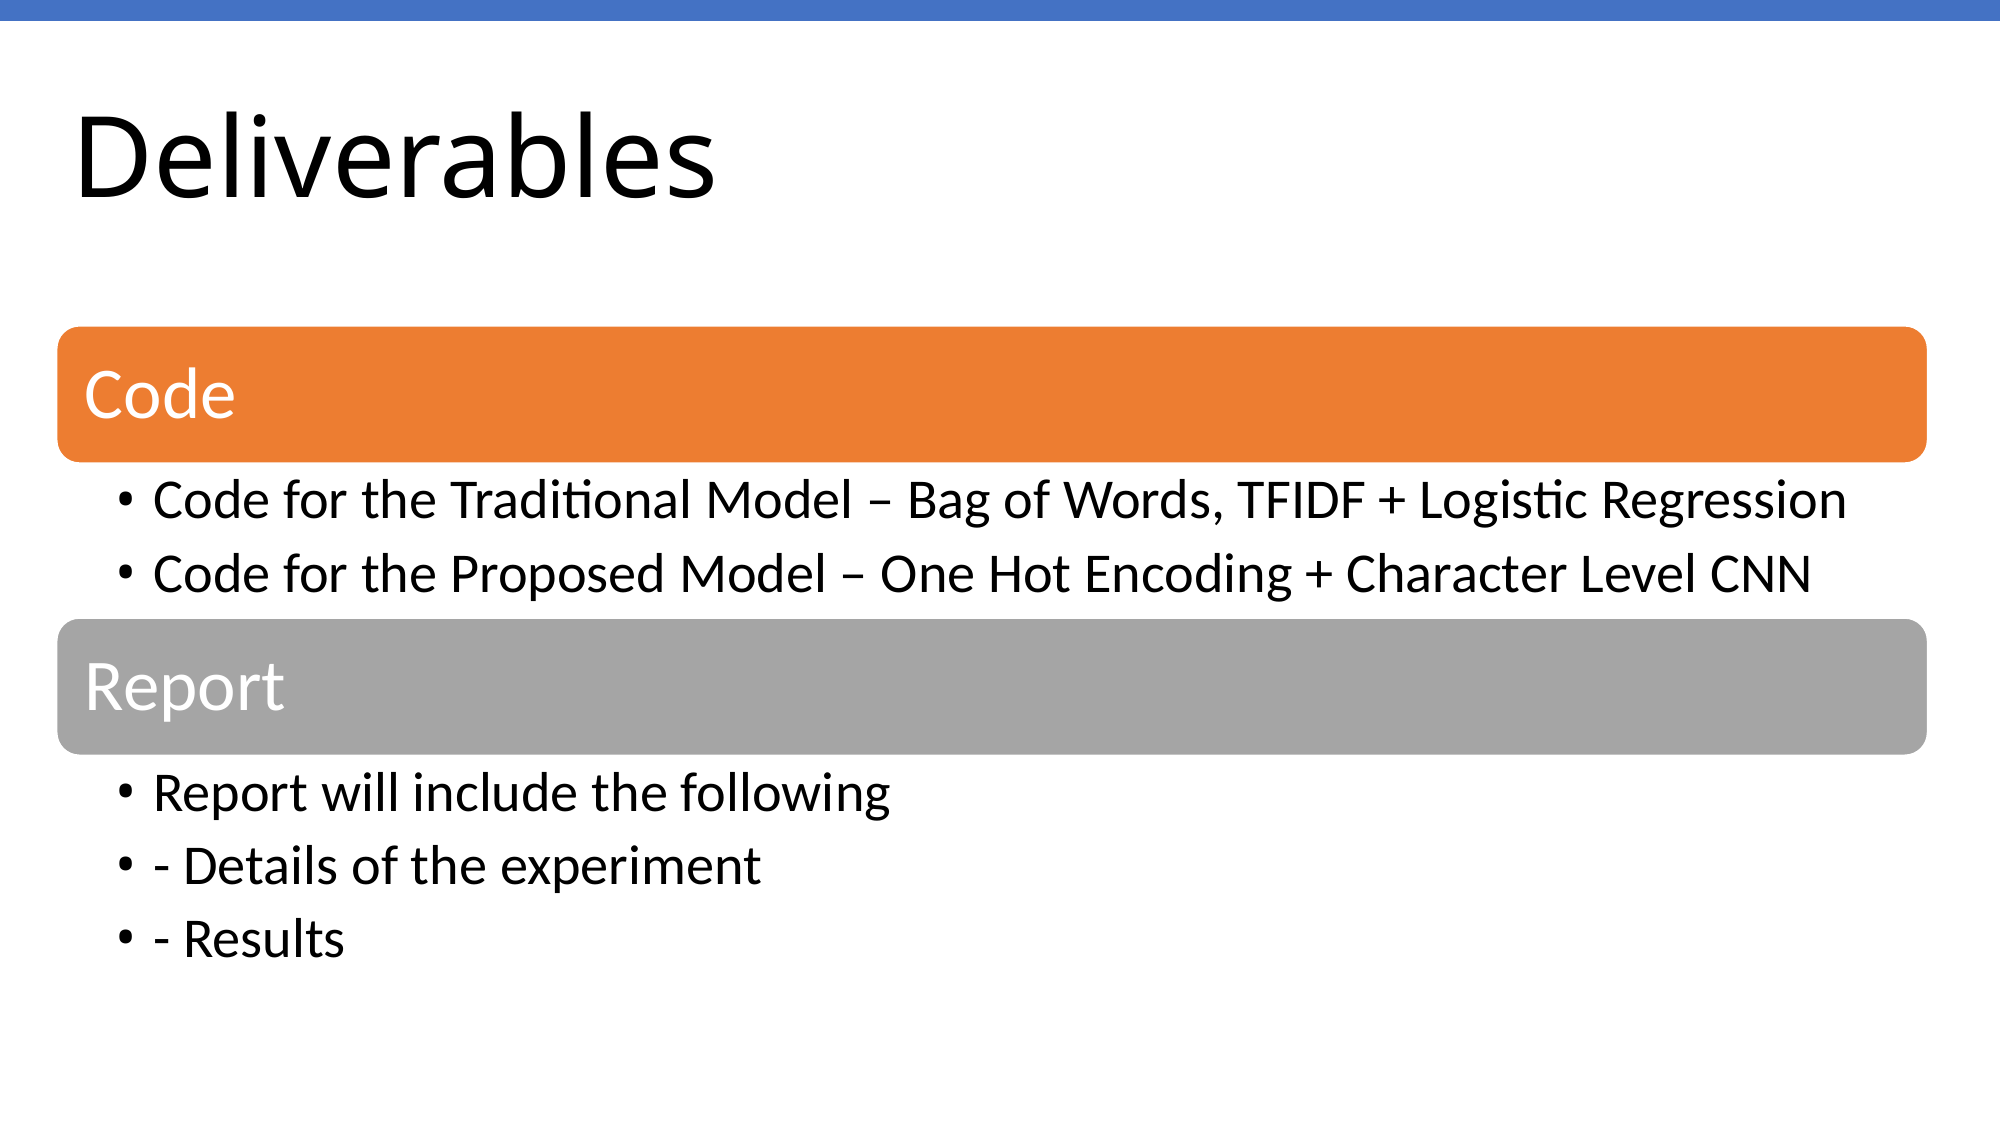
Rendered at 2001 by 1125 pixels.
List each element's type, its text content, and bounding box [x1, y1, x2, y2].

text_box Report [56, 617, 1928, 755]
text_box [0, 0, 2000, 21]
text_box Code [56, 325, 1928, 463]
text_box Code for the Traditional Model – Bag of Words, TFIDF + Logistic Regression Code for the Proposed Model – One Hot Encoding + Character Level CNN [56, 463, 1928, 618]
text_box Report will include the following - Details of the experiment - Results [56, 755, 1928, 988]
title Deliverables [56, 52, 1928, 271]
